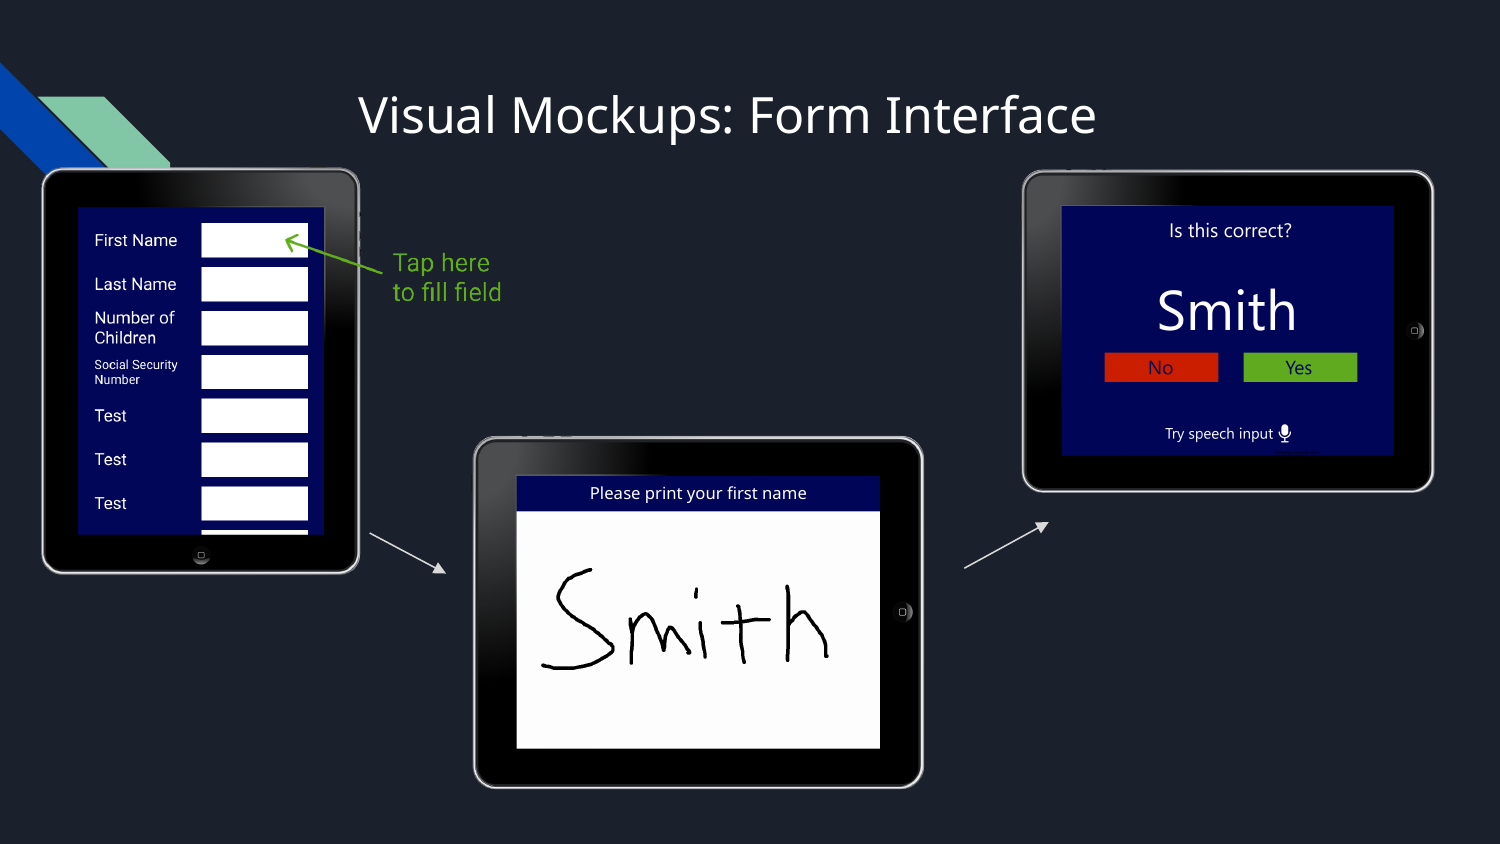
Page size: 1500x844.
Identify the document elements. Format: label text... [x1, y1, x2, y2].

picture [30, 158, 964, 818]
title Visual Mockups: Form Interface [88, 64, 1368, 215]
picture [992, 142, 1464, 526]
text_box Please print your first name [517, 443, 880, 518]
